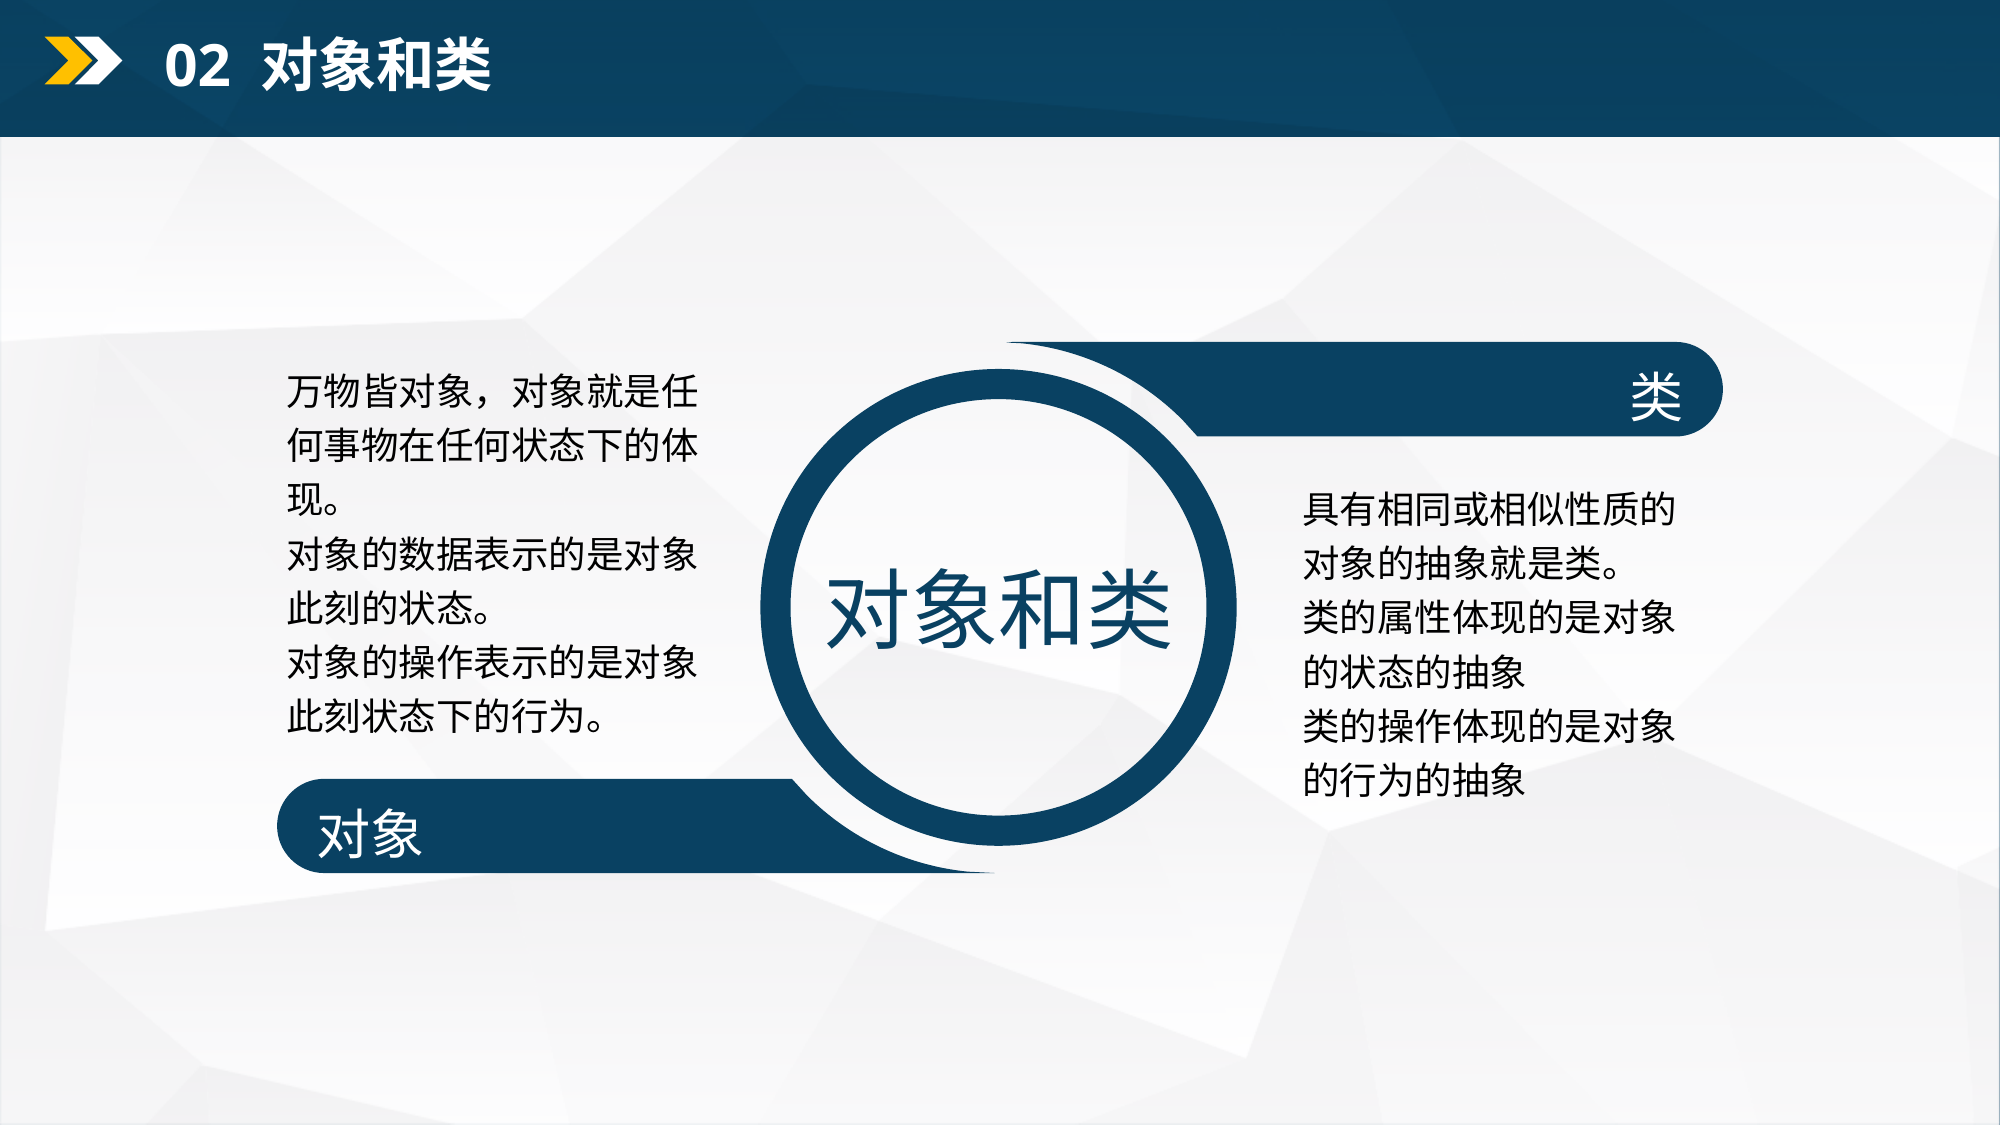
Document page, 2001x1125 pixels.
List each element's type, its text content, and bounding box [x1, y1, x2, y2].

text_box 万物皆对象，对象就是任何事物在任何状态下的体现。 对象的数据表示的是对象此刻的状态。 对象的操作表示的是对象此刻状态下的行为。 [271, 354, 745, 758]
text_box 对象 [277, 778, 995, 874]
text_box 类 [1006, 341, 1723, 437]
text_box [44, 36, 93, 85]
text_box 对象和类 [760, 368, 1237, 846]
text_box 02 对象和类 [149, 21, 508, 106]
text_box [74, 36, 123, 85]
text_box 具有相同或相似性质的对象的抽象就是类。 类的属性体现的是对象的状态的抽象 类的操作体现的是对象的行为的抽象 [1287, 472, 1701, 875]
picture [0, 0, 2000, 1125]
